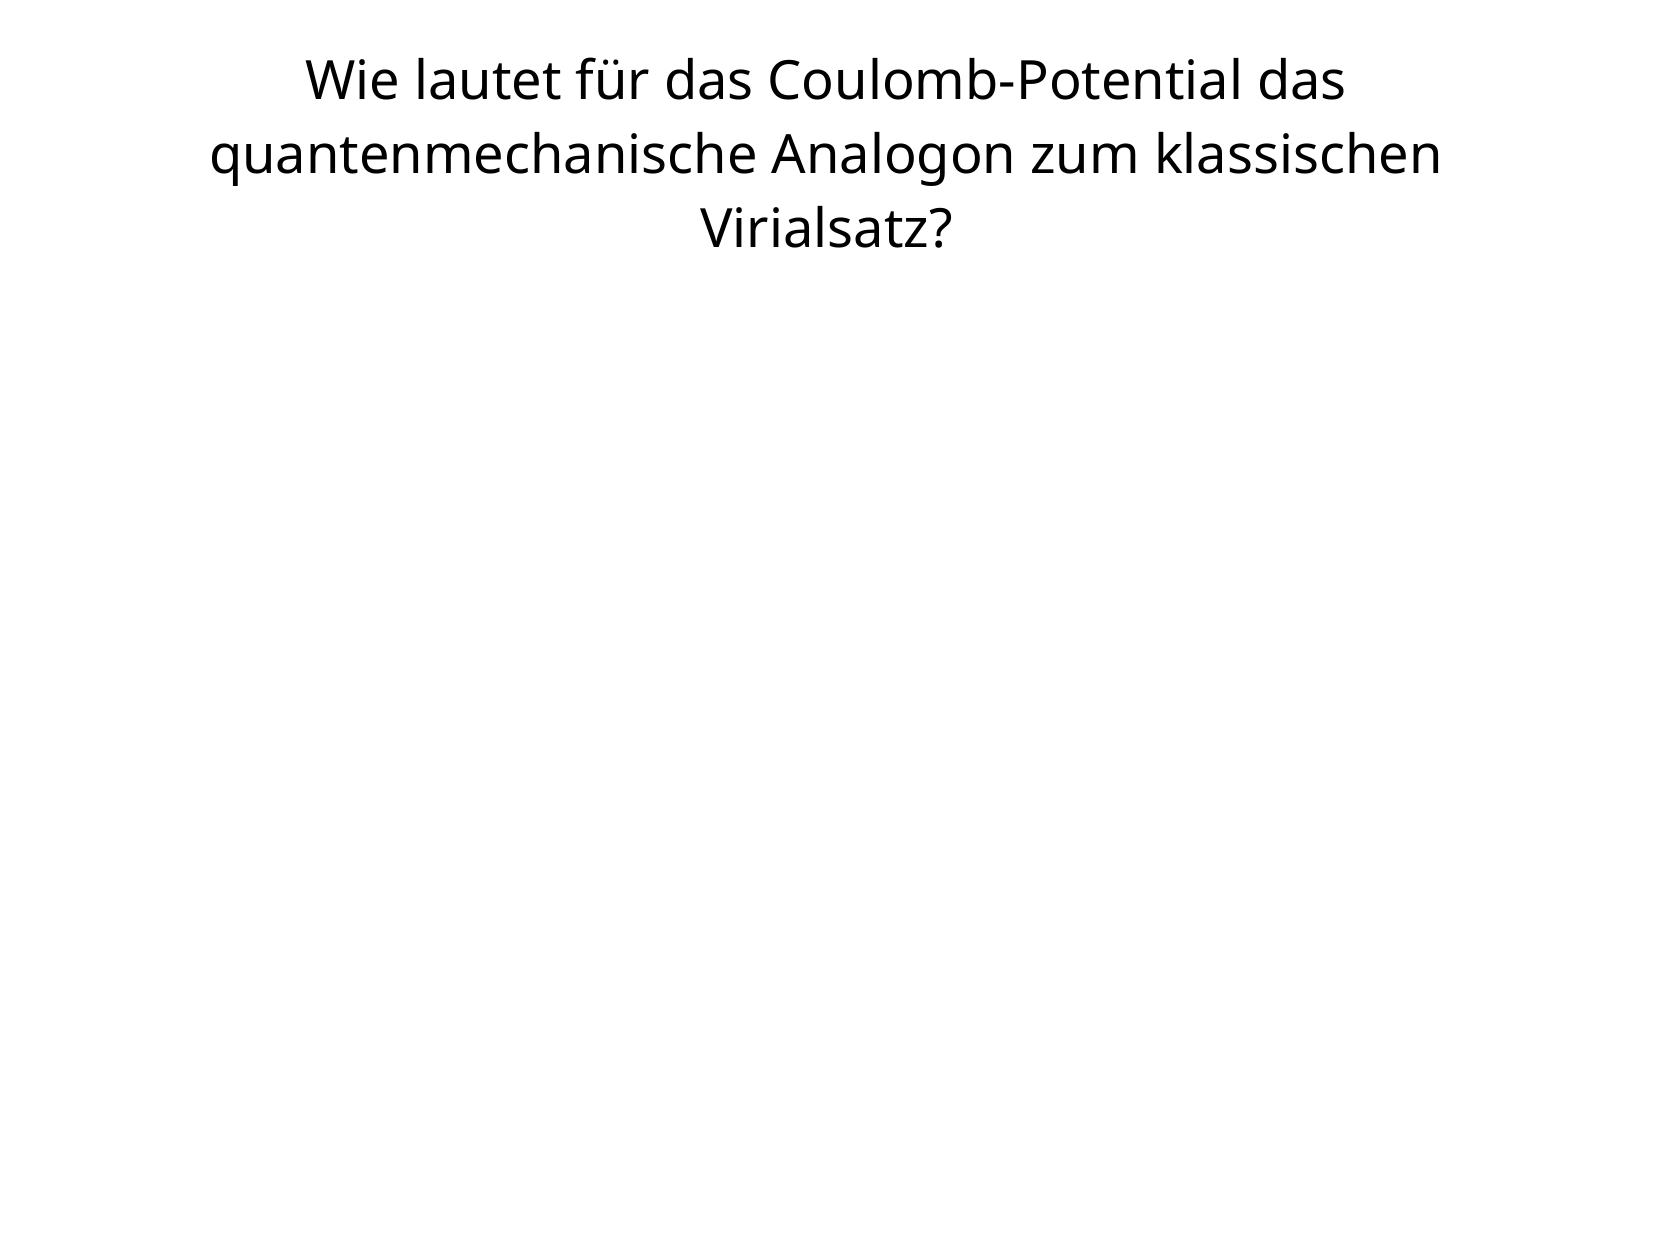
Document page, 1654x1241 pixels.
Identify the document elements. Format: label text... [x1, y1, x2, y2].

title Wie lautet für das Coulomb-Potential das quantenmechanische Analogon zum klassischen Virialsatz? [82, 49, 1571, 257]
